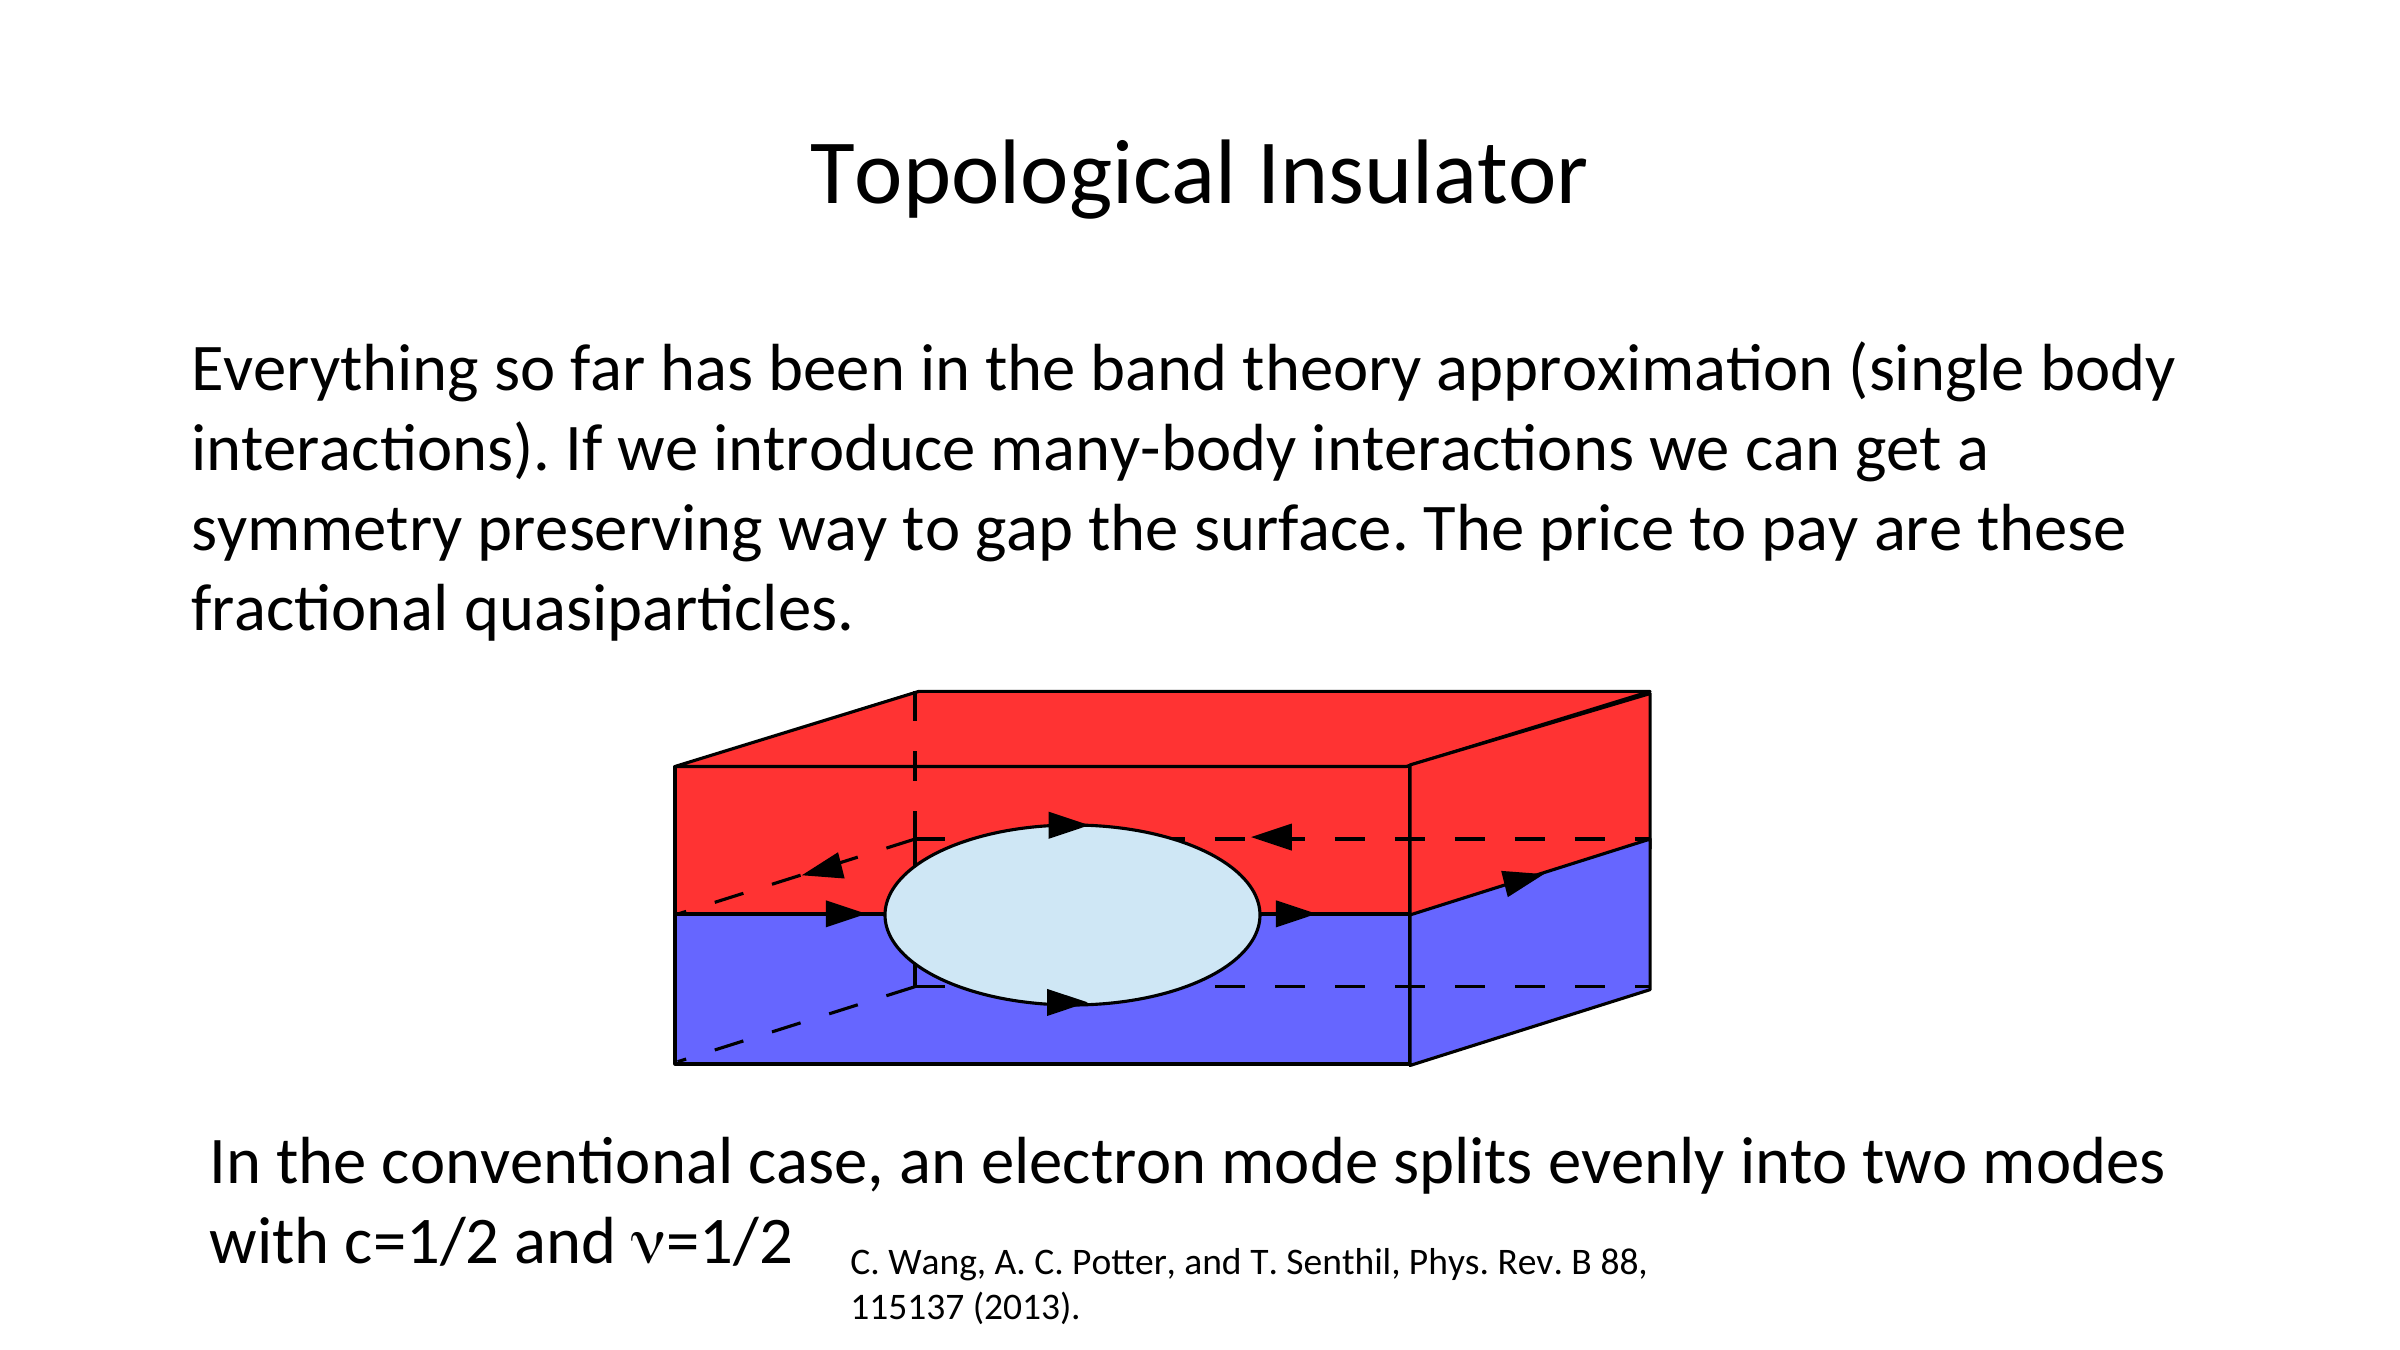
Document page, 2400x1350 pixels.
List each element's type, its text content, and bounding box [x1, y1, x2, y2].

text_box [675, 691, 1651, 1066]
text_box C. Wang, A. C. Potter, and T. Senthil, Phys. Rev. B 88, 115137 (2013). [835, 1230, 1666, 1335]
text_box In the conventional case, an electron mode splits evenly into two modes with c=1/2 and n=1/2 [195, 1110, 2280, 1287]
title Topological Insulator [120, 53, 2280, 280]
list Everything so far has been in the band theory approximation (single body interactions). If we introduce many-body interactions we can get a symmetry preserving way to gap the surface. The price to pay are these fractional quasiparticles. [120, 315, 2280, 1287]
